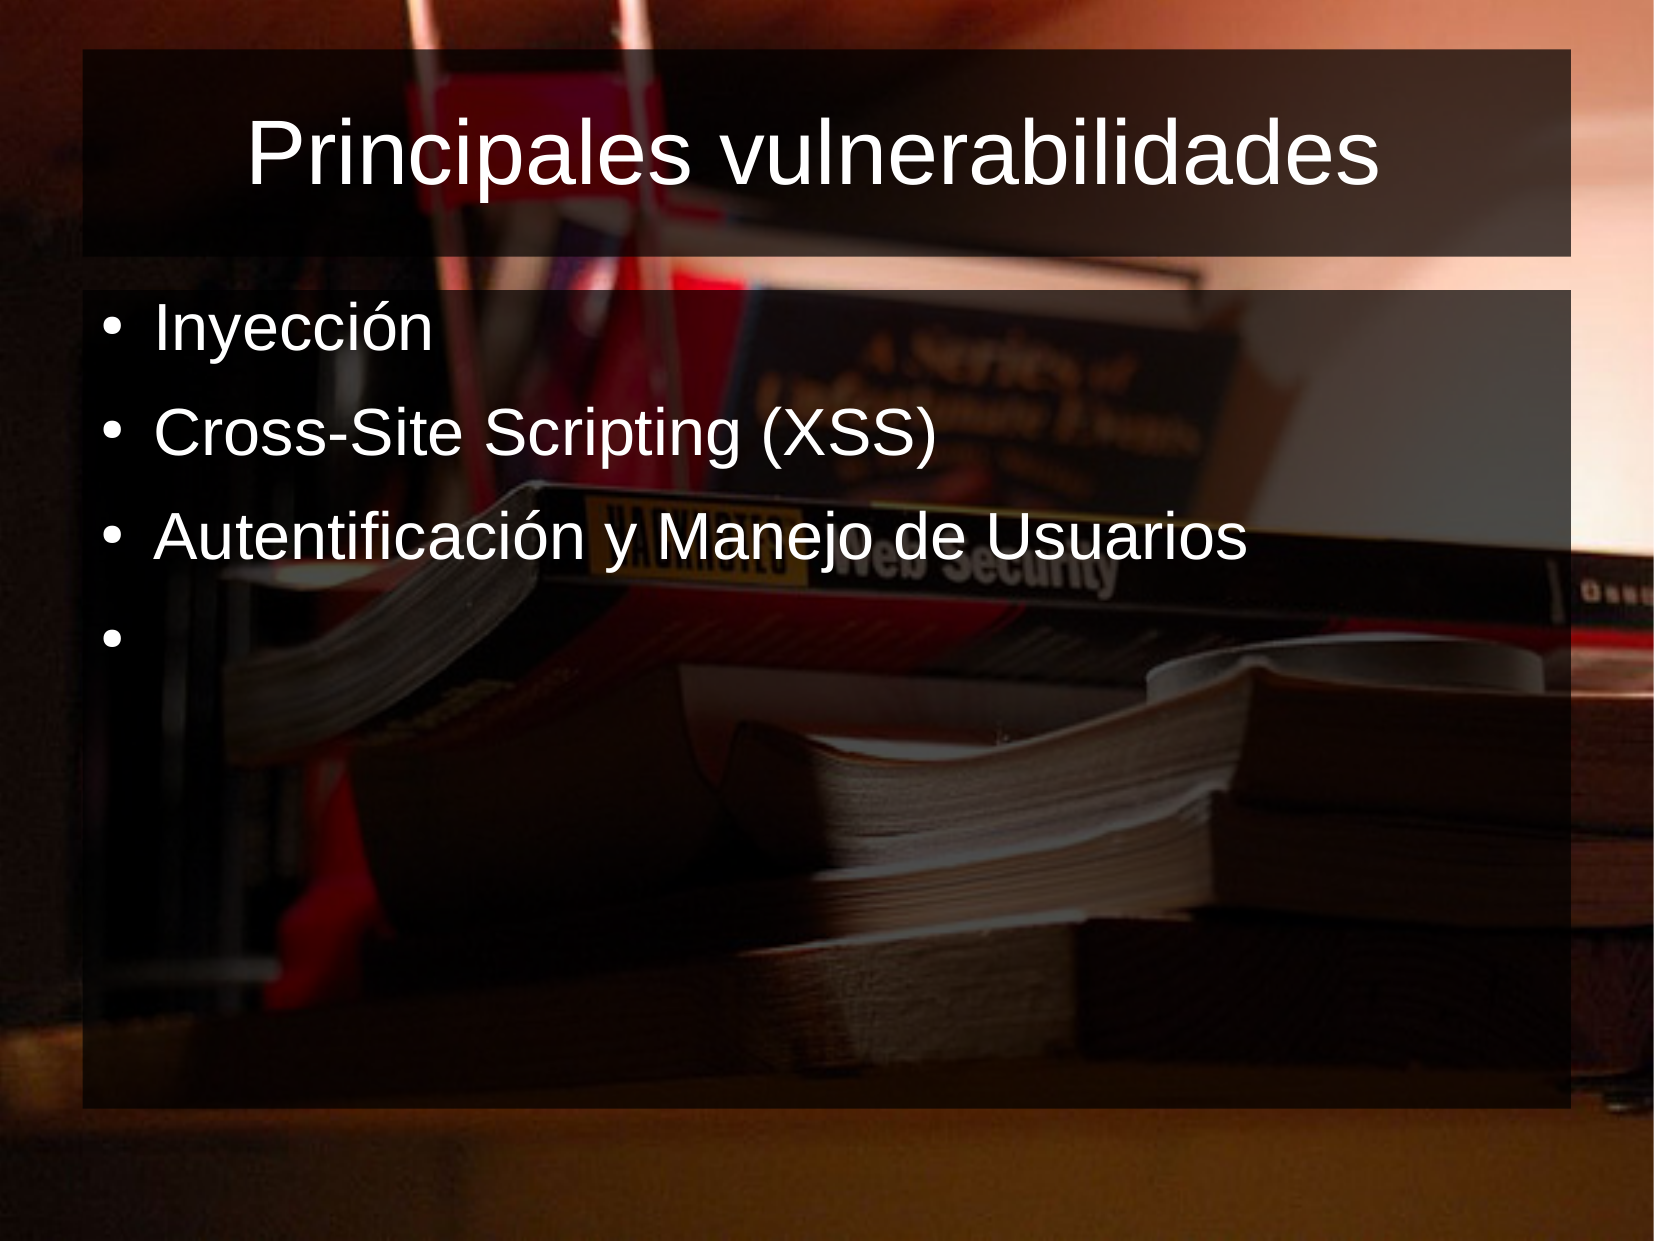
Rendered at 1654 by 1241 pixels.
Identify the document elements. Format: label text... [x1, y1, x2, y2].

title Principales vulnerabilidades [82, 49, 1571, 257]
list Inyección Cross-Site Scripting (XSS) Autentificación y Manejo de Usuarios [82, 290, 1571, 1109]
picture [0, 0, 1654, 1241]
